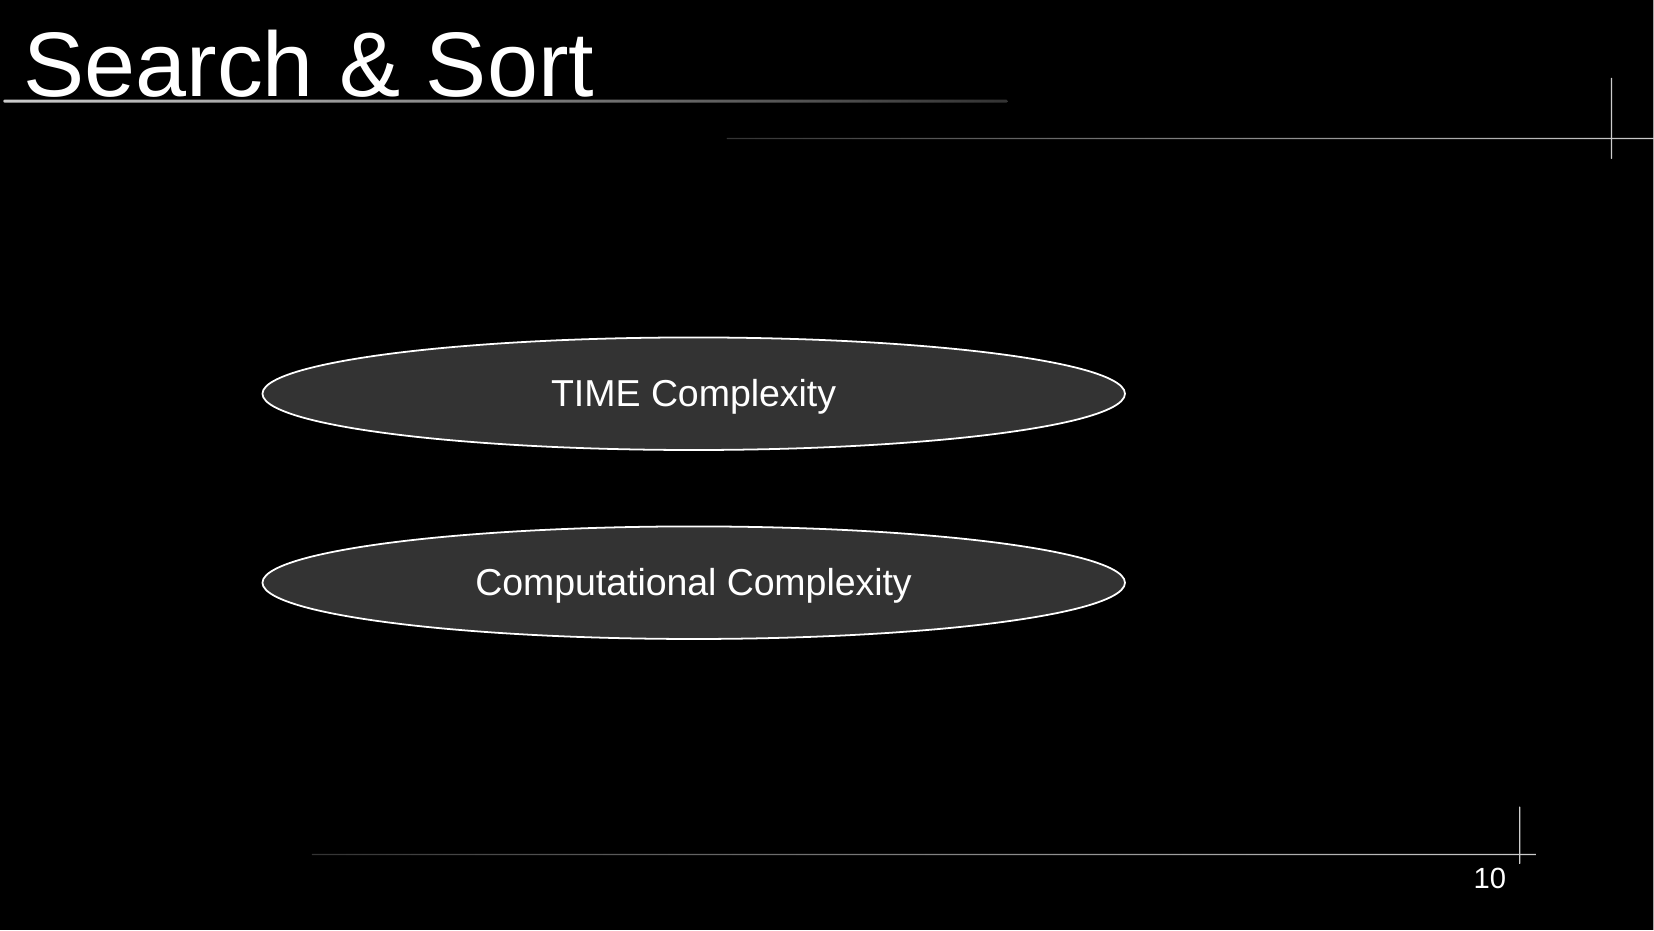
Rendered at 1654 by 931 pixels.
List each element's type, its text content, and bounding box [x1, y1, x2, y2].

title Search & Sort [23, 11, 1589, 119]
text_box TIME Complexity [262, 337, 1126, 451]
text_box Computational Complexity [262, 526, 1126, 639]
